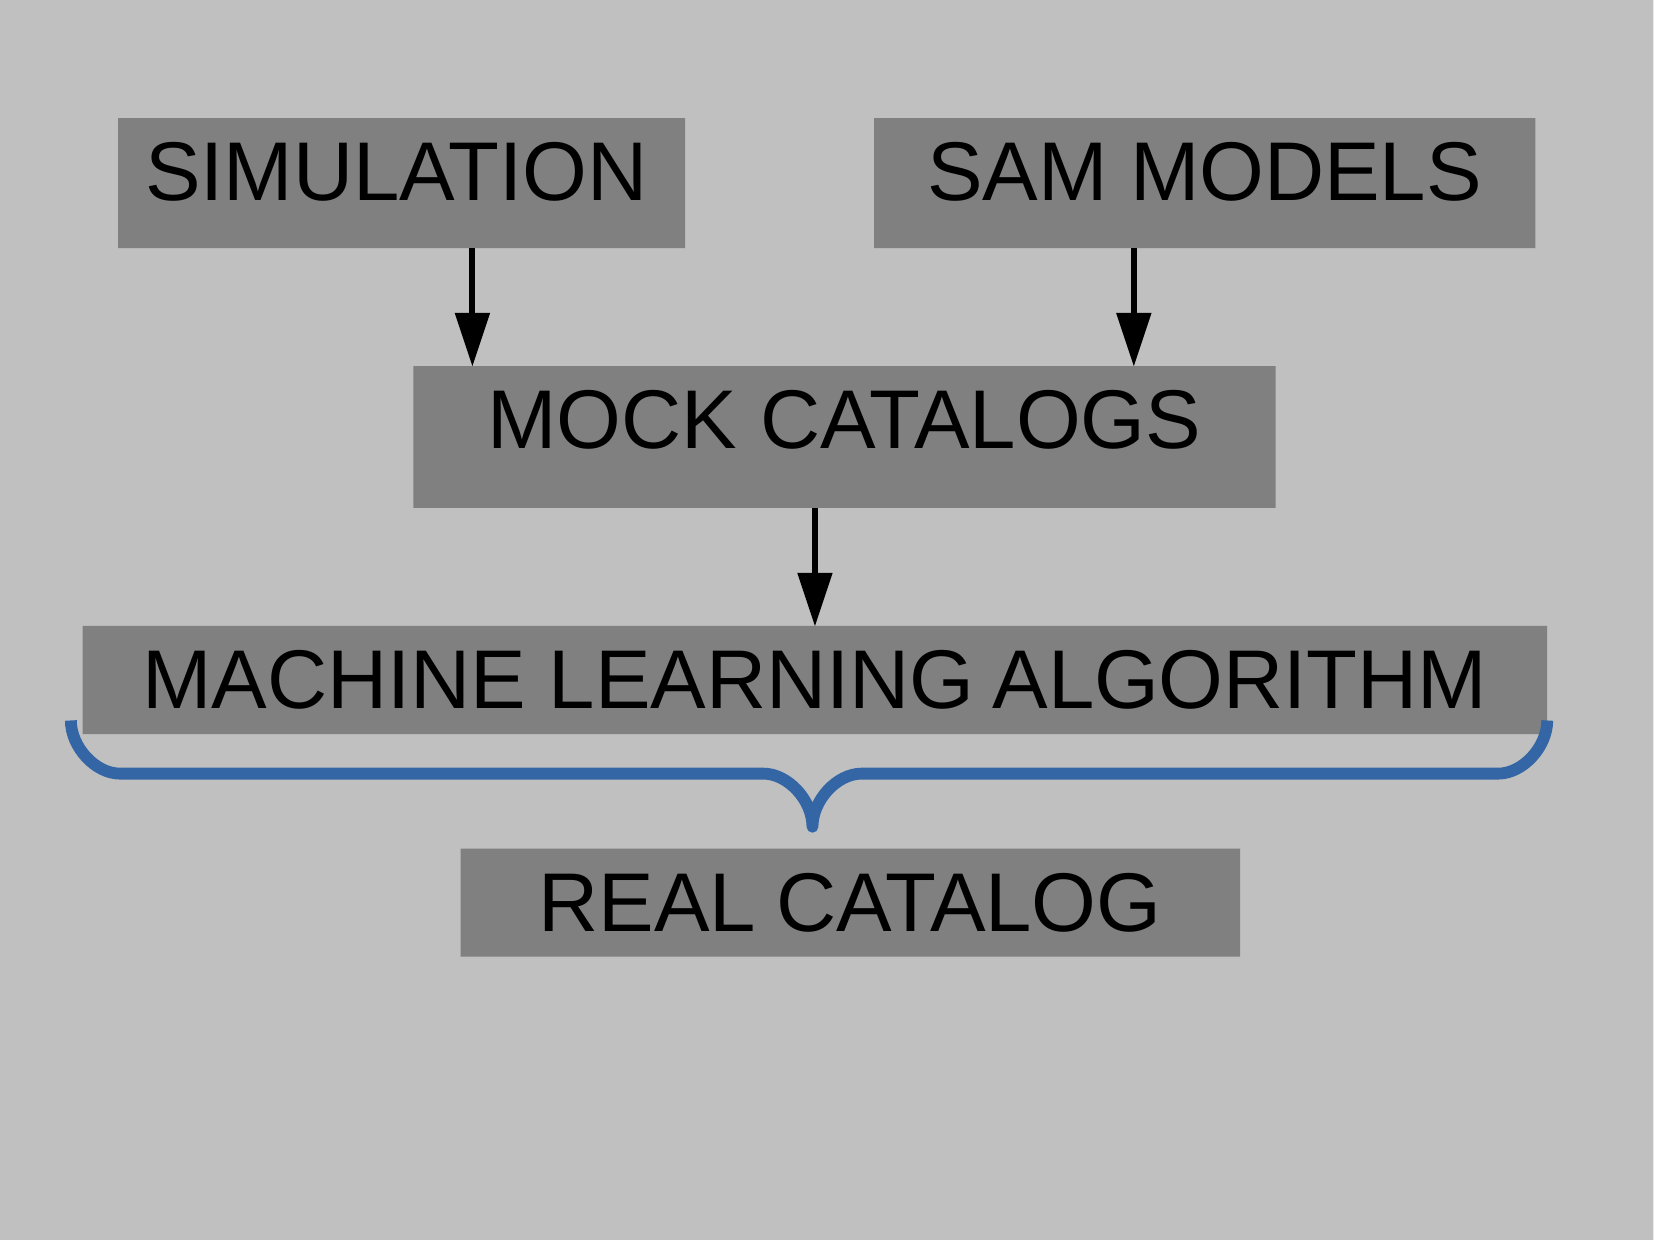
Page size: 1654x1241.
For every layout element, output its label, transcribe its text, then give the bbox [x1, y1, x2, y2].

text_box REAL CATALOG [460, 848, 1241, 957]
text_box SAM MODELS [874, 118, 1536, 249]
text_box SIMULATION [118, 118, 686, 249]
text_box MOCK CATALOGS [413, 366, 1276, 508]
text_box MACHINE LEARNING ALGORITHM [82, 625, 1548, 735]
